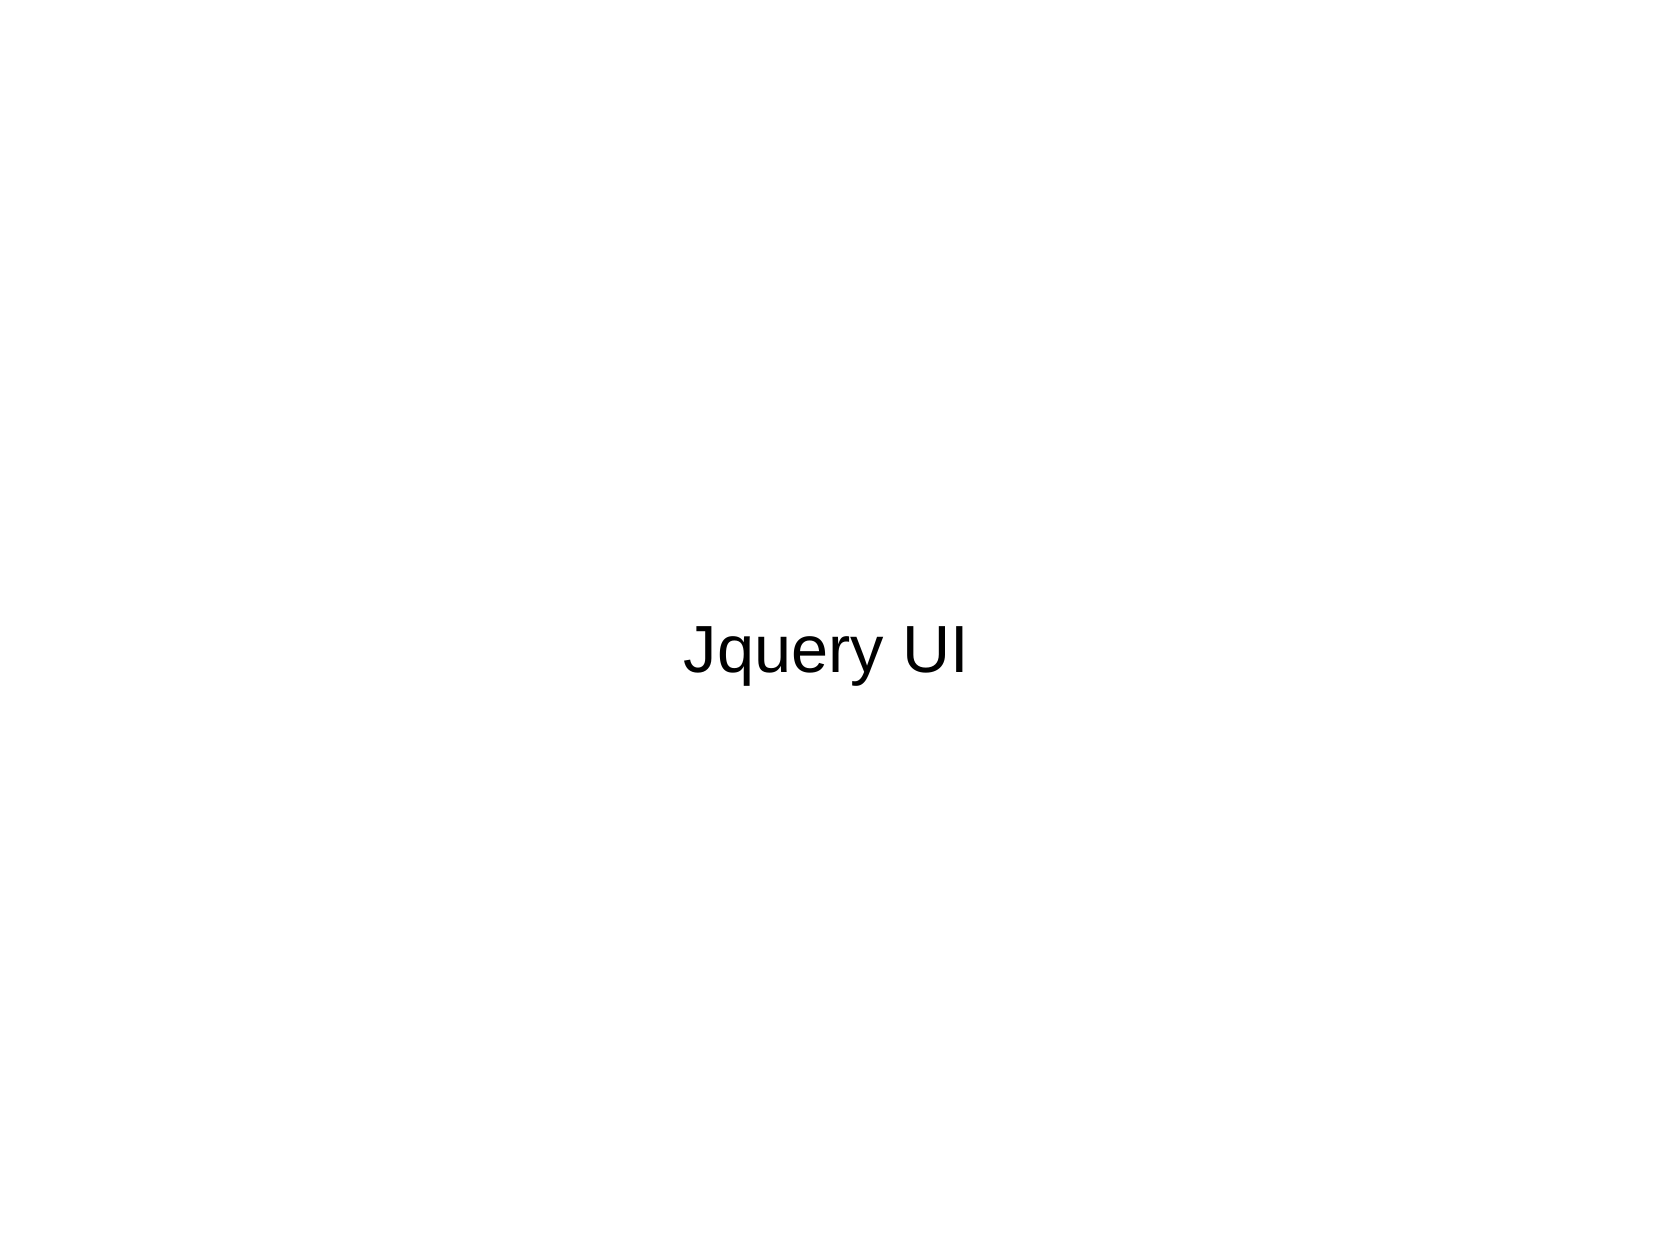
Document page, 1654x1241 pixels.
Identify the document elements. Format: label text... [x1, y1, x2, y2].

subtitle Jquery UI [82, 290, 1571, 1010]
